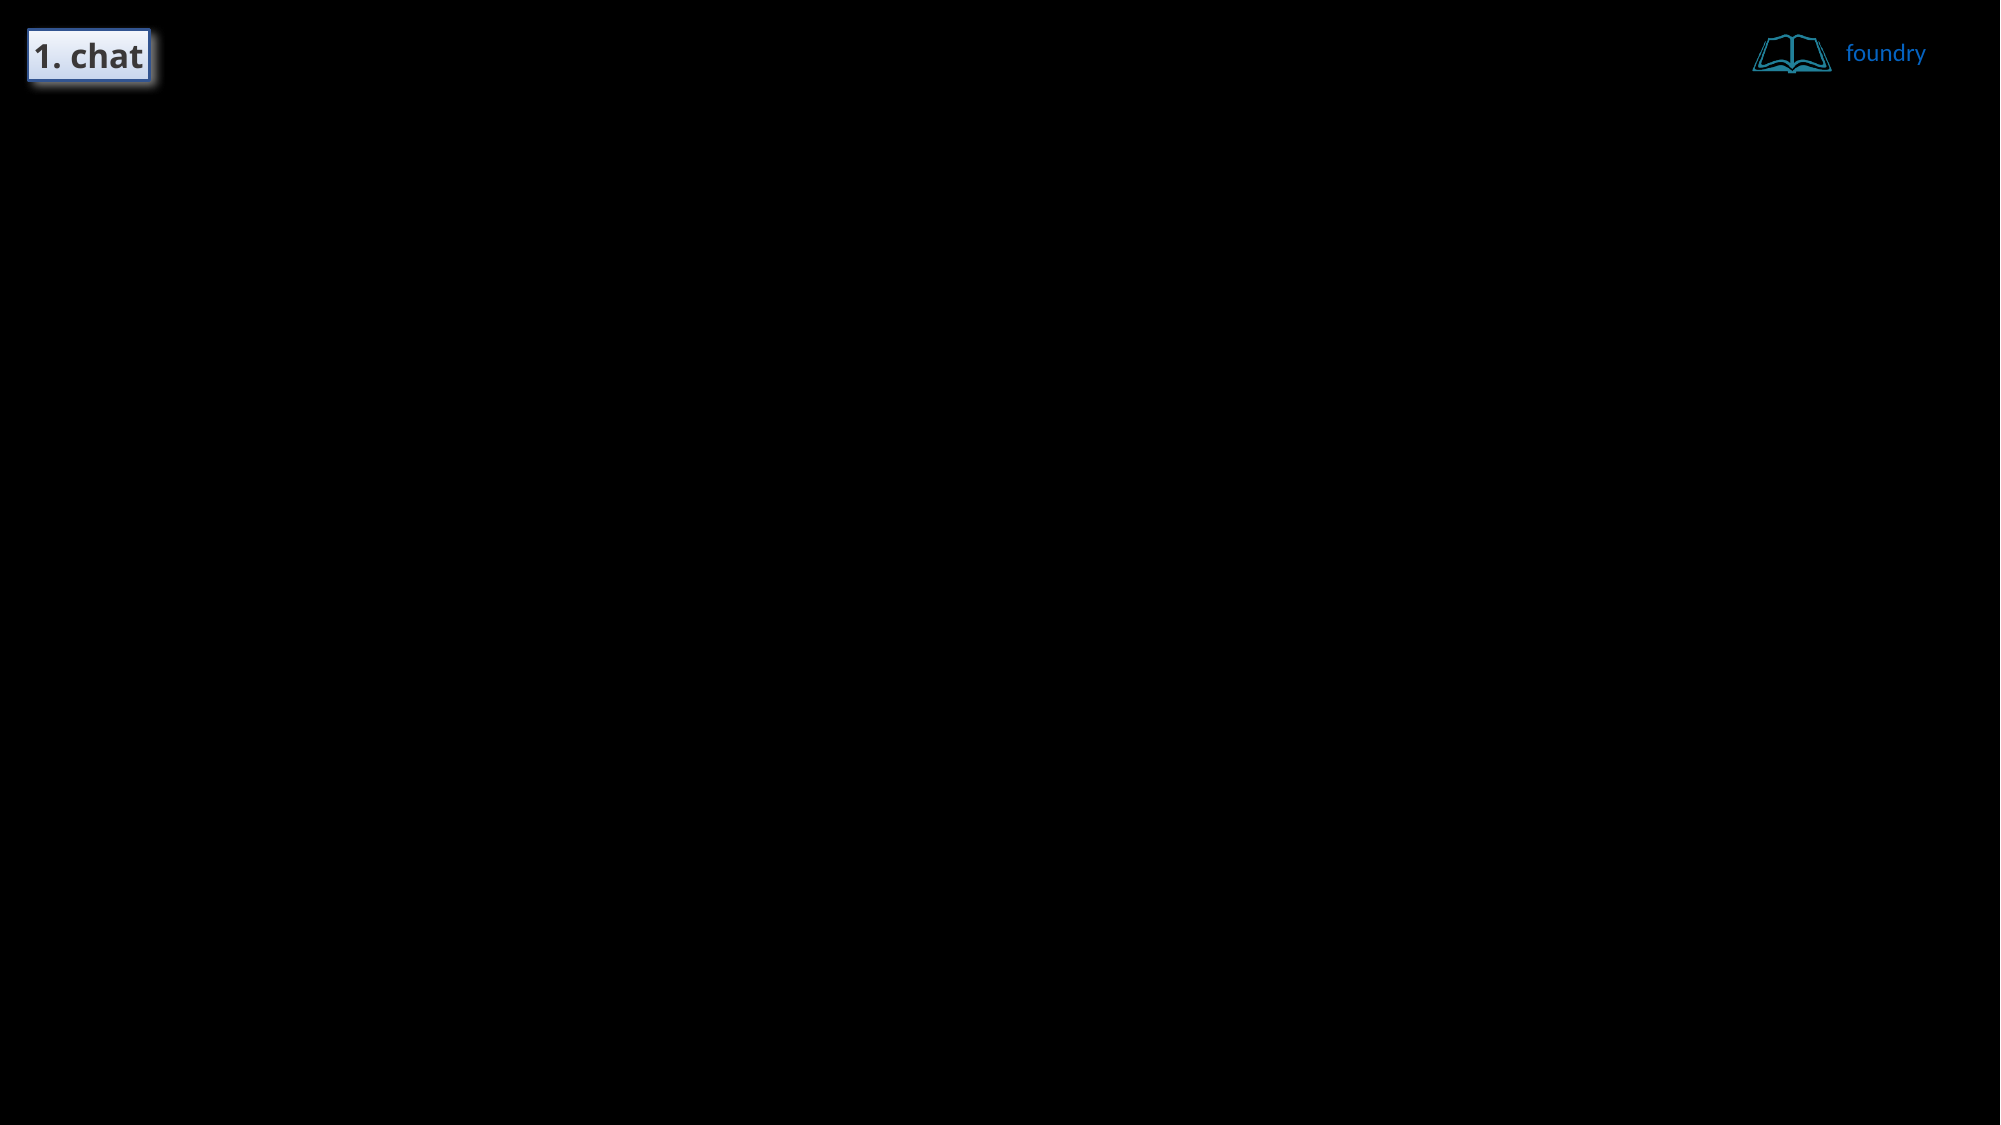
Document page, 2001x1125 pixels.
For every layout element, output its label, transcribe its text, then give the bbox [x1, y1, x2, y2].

text_box foundry [1831, 29, 1942, 75]
picture [1750, 32, 1832, 76]
title 1. chat [29, 29, 148, 81]
